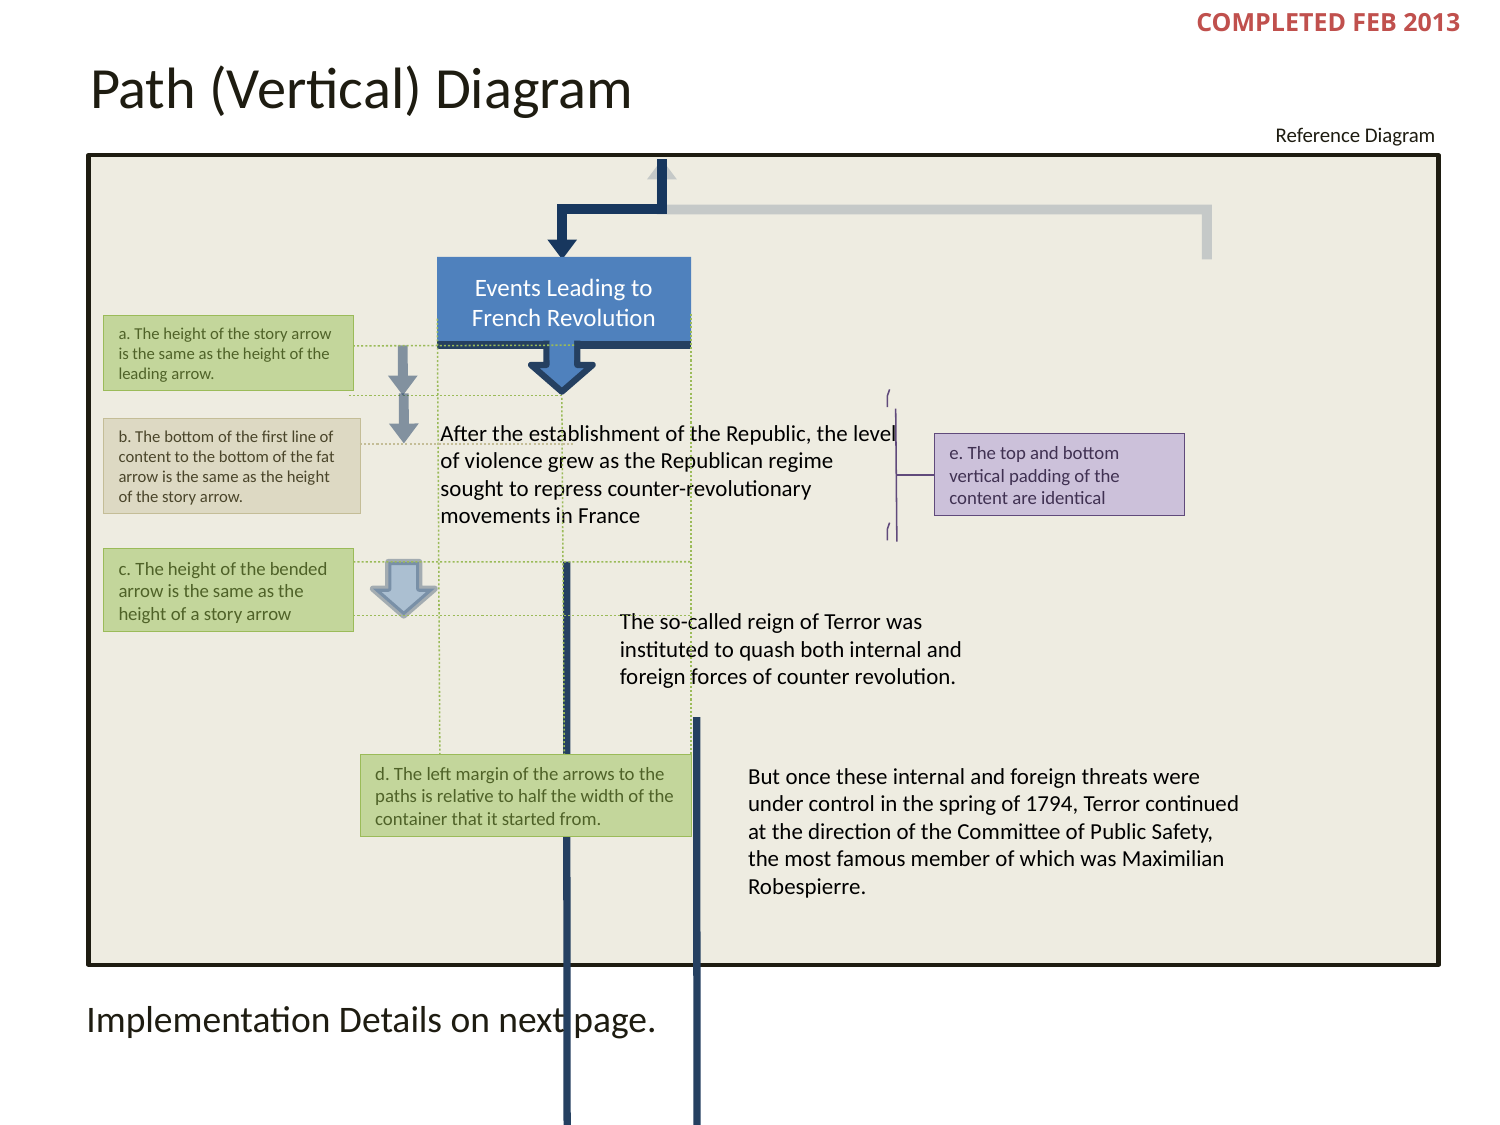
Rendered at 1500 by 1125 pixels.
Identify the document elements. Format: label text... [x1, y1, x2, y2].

text_box e. The top and bottom vertical padding of the content are identical [934, 433, 1185, 516]
text_box The so-called reign of Terror was instituted to quash both internal and foreign forces of counter revolution. [604, 599, 1027, 697]
text_box COMPLETED FEB 2013 [1181, 0, 1476, 44]
text_box Reference Diagram [1213, 114, 1450, 154]
text_box Events Leading to French Revolution [437, 256, 692, 341]
text_box c. The height of the bended arrow is the same as the height of a story arrow [103, 548, 354, 632]
text_box b. The bottom of the first line of content to the bottom of the fat arrow is the same as the height of the story arrow. [103, 418, 361, 514]
text_box Implementation Details on next page. [71, 987, 916, 1048]
text_box d. The left margin of the arrows to the paths is relative to half the width of the container that it started from. [360, 754, 692, 837]
text_box Path (Vertical) Diagram [75, 45, 1439, 125]
text_box [88, 155, 1439, 965]
text_box But once these internal and foreign threats were under control in the spring of 1794, Terror continued at the direction of the Committee of Public Safety, the most famous member of which was Maximilian Robespierre. [733, 754, 1256, 907]
text_box a. The height of the story arrow is the same as the height of the leading arrow. [103, 315, 354, 391]
text_box After the establishment of the Republic, the level of violence grew as the Republican regime sought to repress counter-revolutionary movements in France [425, 410, 896, 536]
